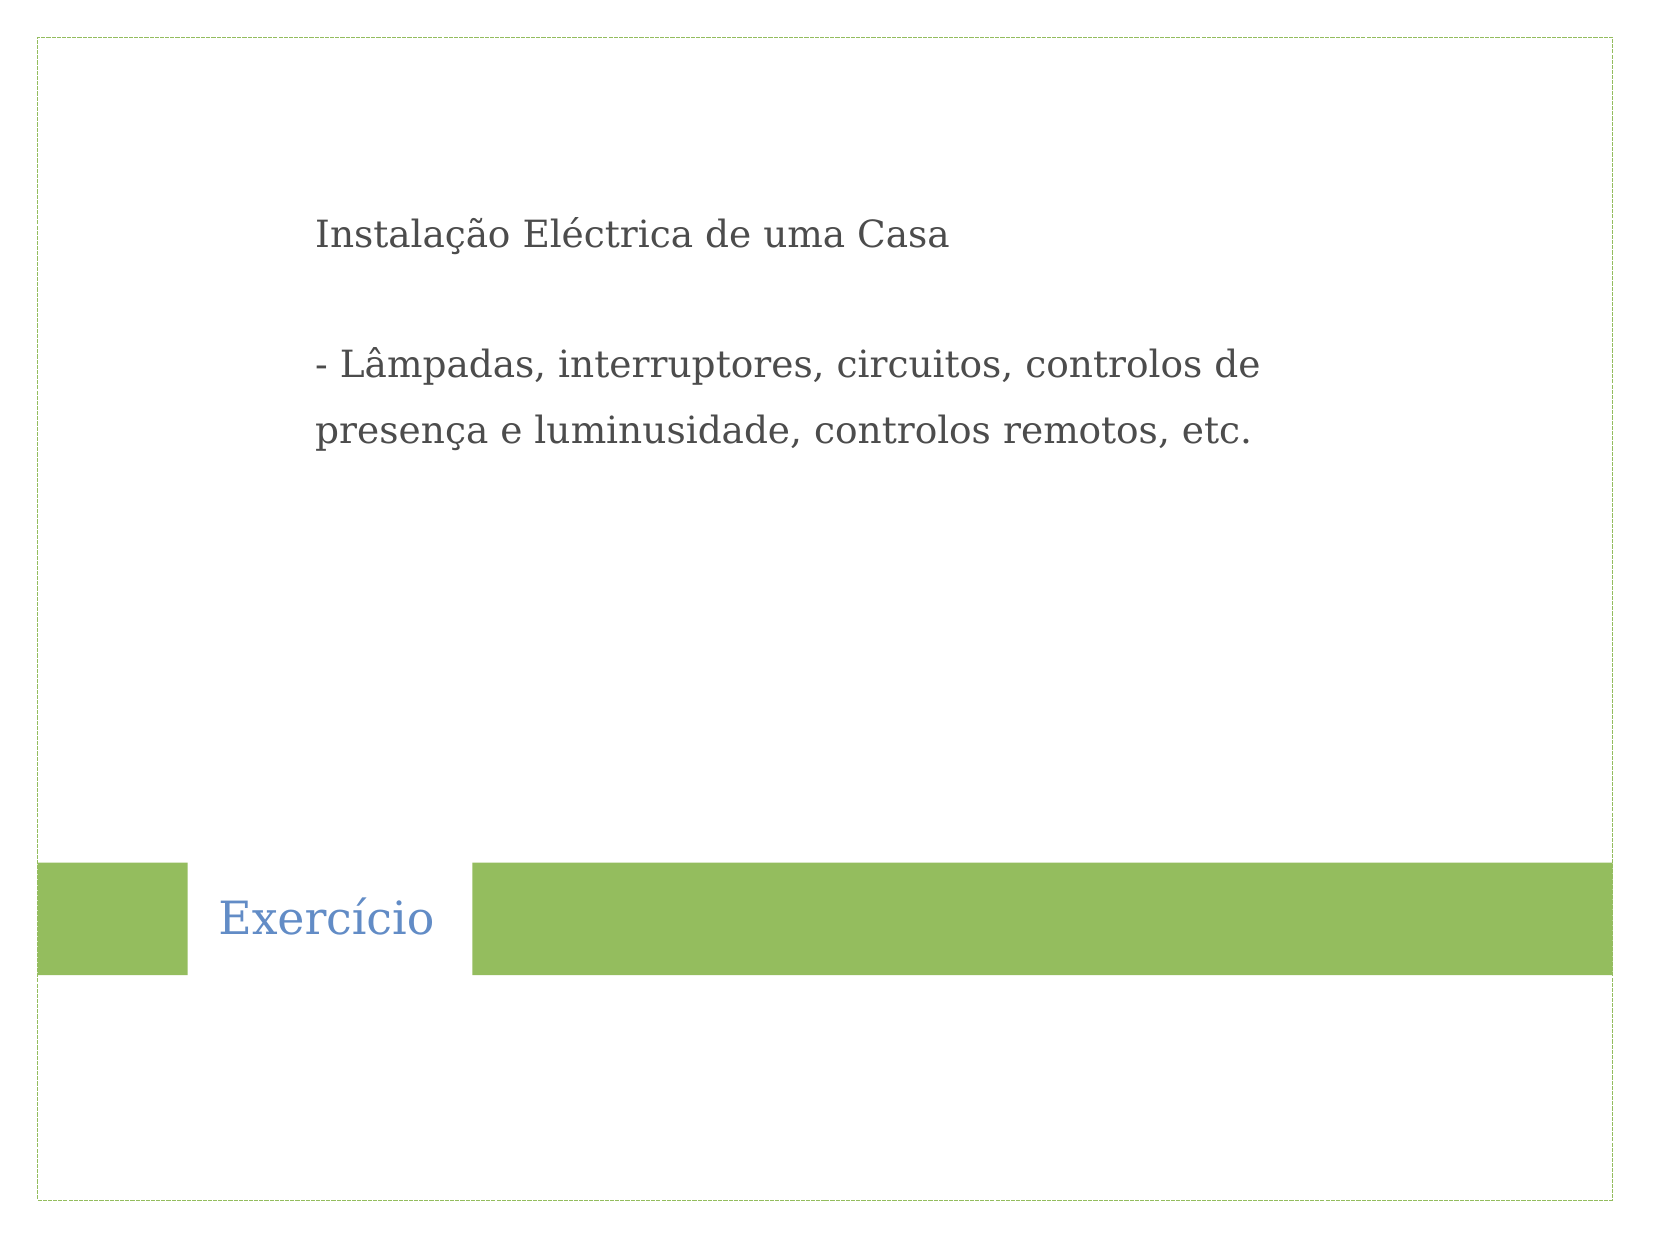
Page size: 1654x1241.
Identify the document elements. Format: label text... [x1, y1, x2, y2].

text_box Exercício [203, 884, 450, 953]
text_box [37, 862, 188, 976]
text_box Instalação Eléctrica de uma Casa - Lâmpadas, interruptores, circuitos, controlos de presença e luminusidade, controlos remotos, etc. [300, 183, 1388, 709]
text_box [472, 862, 1613, 976]
